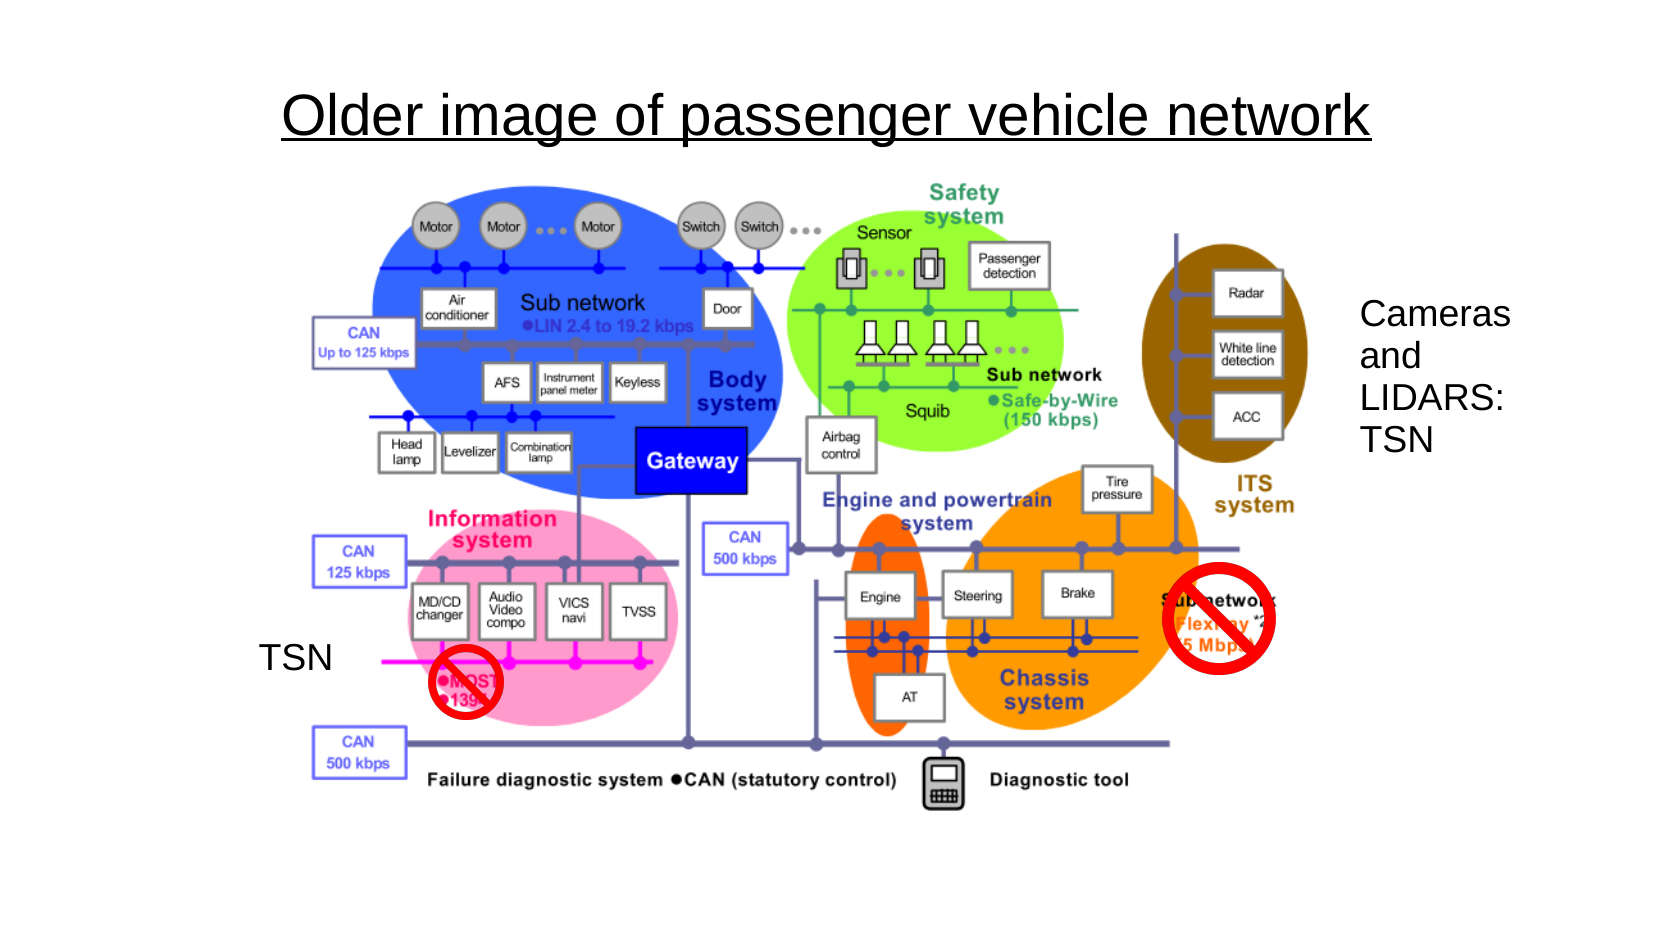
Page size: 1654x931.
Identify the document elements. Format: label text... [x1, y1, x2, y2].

picture [286, 193, 1328, 826]
text_box Cameras and LIDARS: TSN [1344, 285, 1583, 469]
text_box TSN [243, 628, 349, 686]
title Older image of passenger vehicle network [82, 37, 1571, 193]
